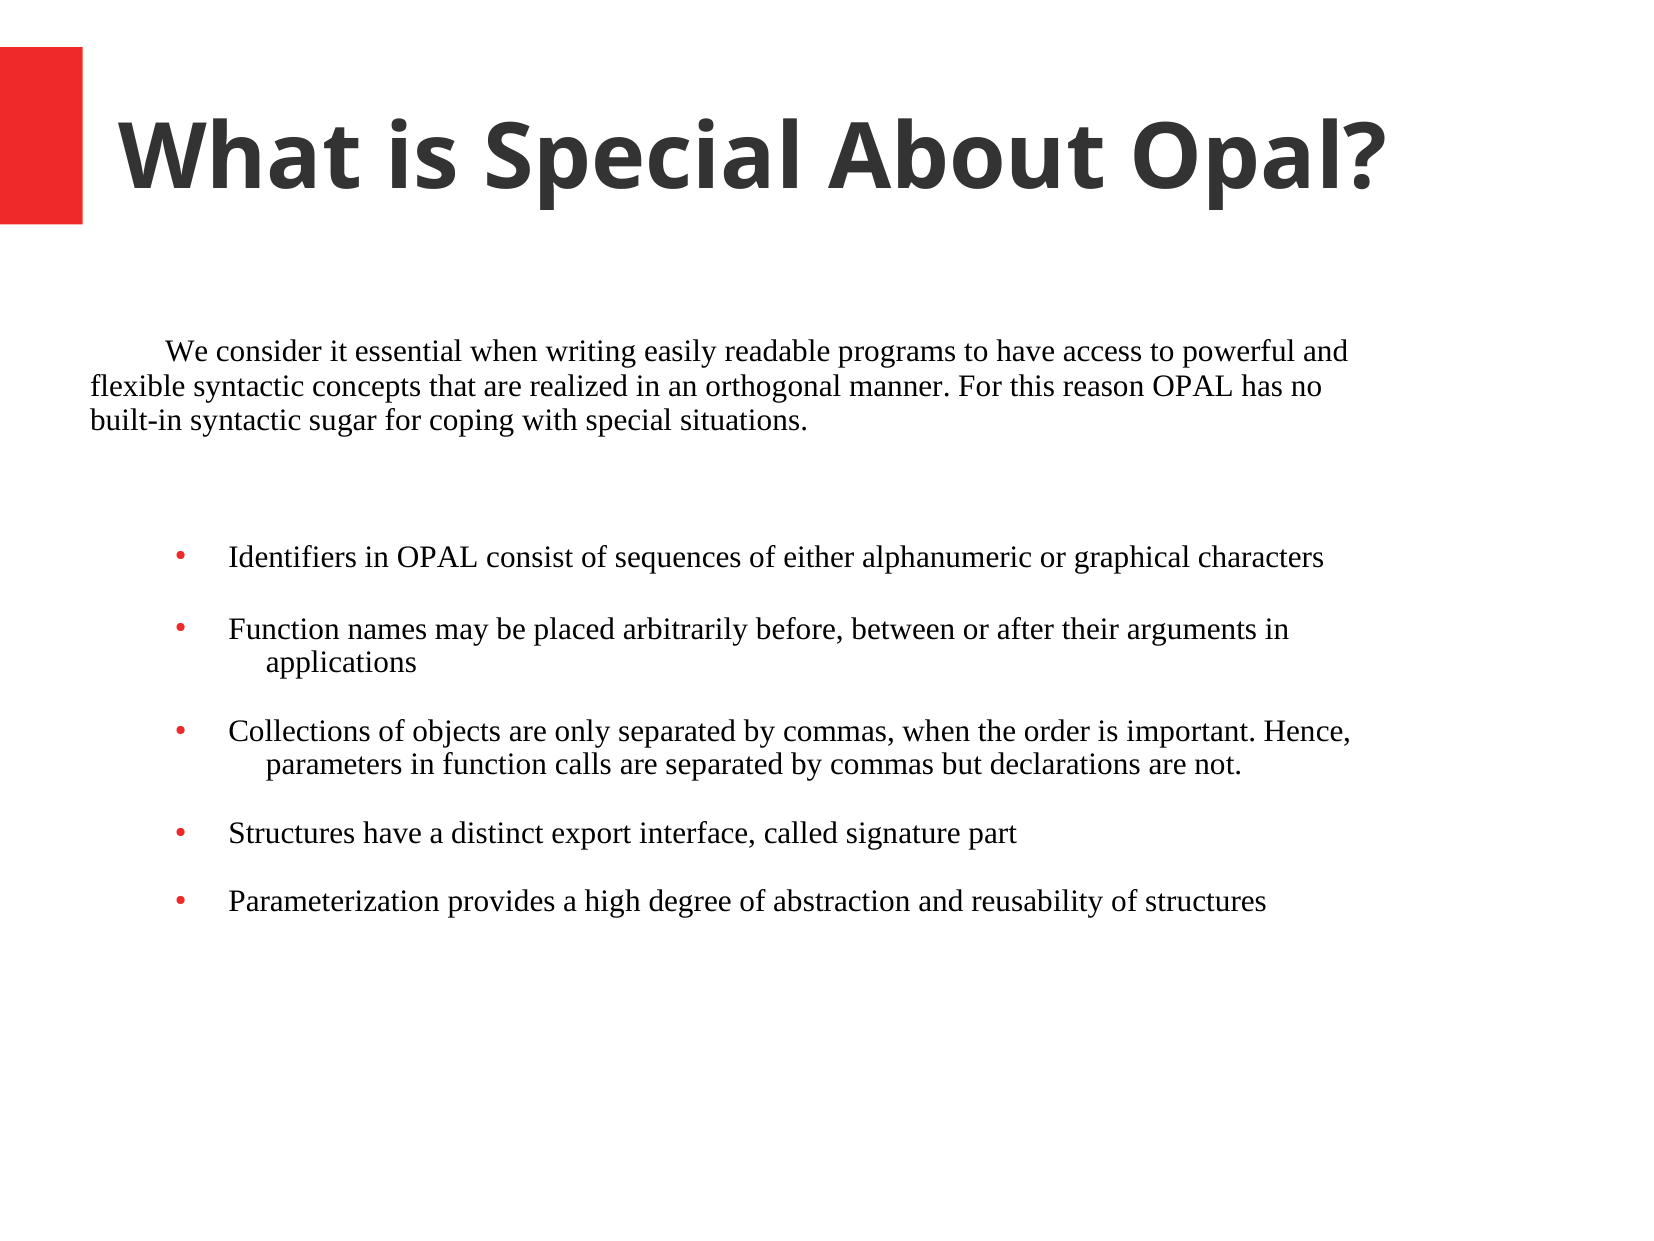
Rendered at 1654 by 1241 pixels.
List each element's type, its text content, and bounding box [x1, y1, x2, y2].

list Identifiers in OPAL consist of sequences of either alphanumeric or graphical characters Function names may be placed arbitrarily before, between or after their arguments in applications Collections of objects are only separated by commas, when the order is important. Hence, parameters in function calls are separated by commas but declarations are not. Structures have a distinct export interface, called signature part Parameterization provides a high degree of abstraction and reusability of structures [120, 541, 1426, 961]
title What is Special About Opal? [118, 45, 1571, 260]
list We consider it essential when writing easily readable programs to have access to powerful and flexible syntactic concepts that are realized in an orthogonal manner. For this reason OPAL has no built-in syntactic sugar for coping with special situations. [90, 334, 1396, 453]
